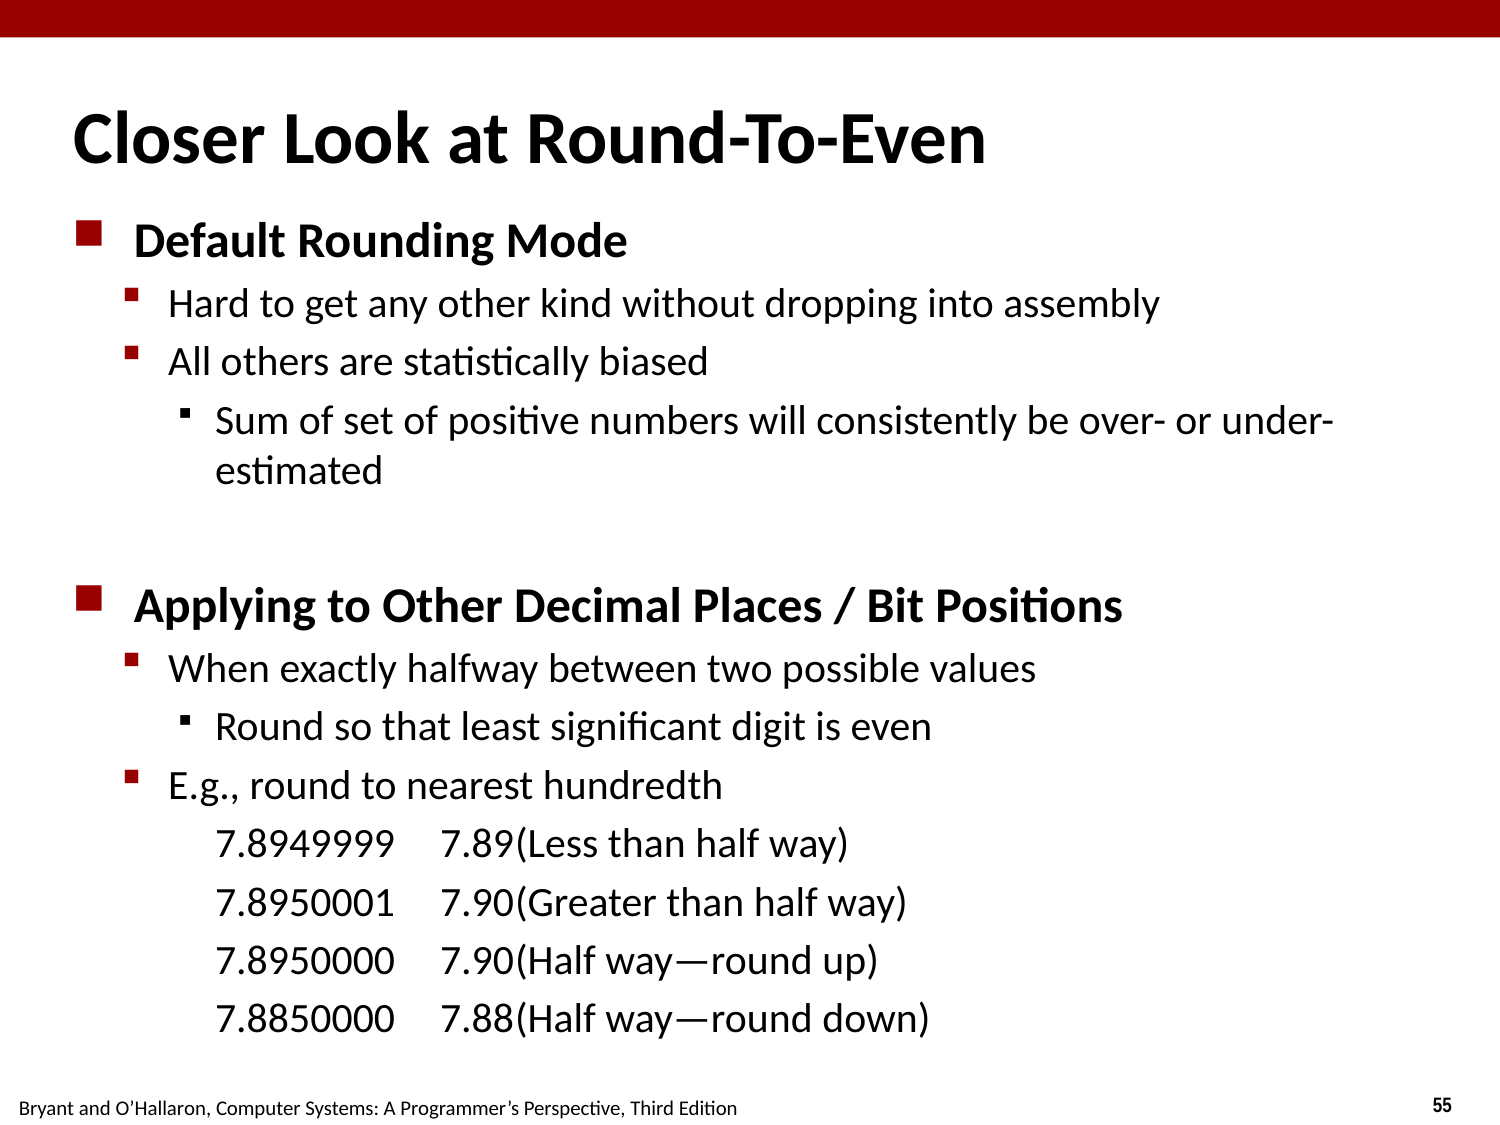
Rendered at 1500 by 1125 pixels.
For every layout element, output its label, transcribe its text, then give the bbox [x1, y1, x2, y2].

title Closer Look at Round-To-Even [58, 71, 1304, 197]
list Default Rounding Mode Hard to get any other kind without dropping into assembly All others are statistically biased Sum of set of positive numbers will consistently be over- or under- estimated Applying to Other Decimal Places / Bit Positions When exactly halfway between two possible values Round so that least significant digit is even E.g., round to nearest hundredth 7.8949999 7.89 (Less than half way) 7.8950001 7.90 (Greater than half way) 7.8950000 7.90 (Half way—round up) 7.8850000 7.88 (Half way—round down) [62, 200, 1438, 1092]
